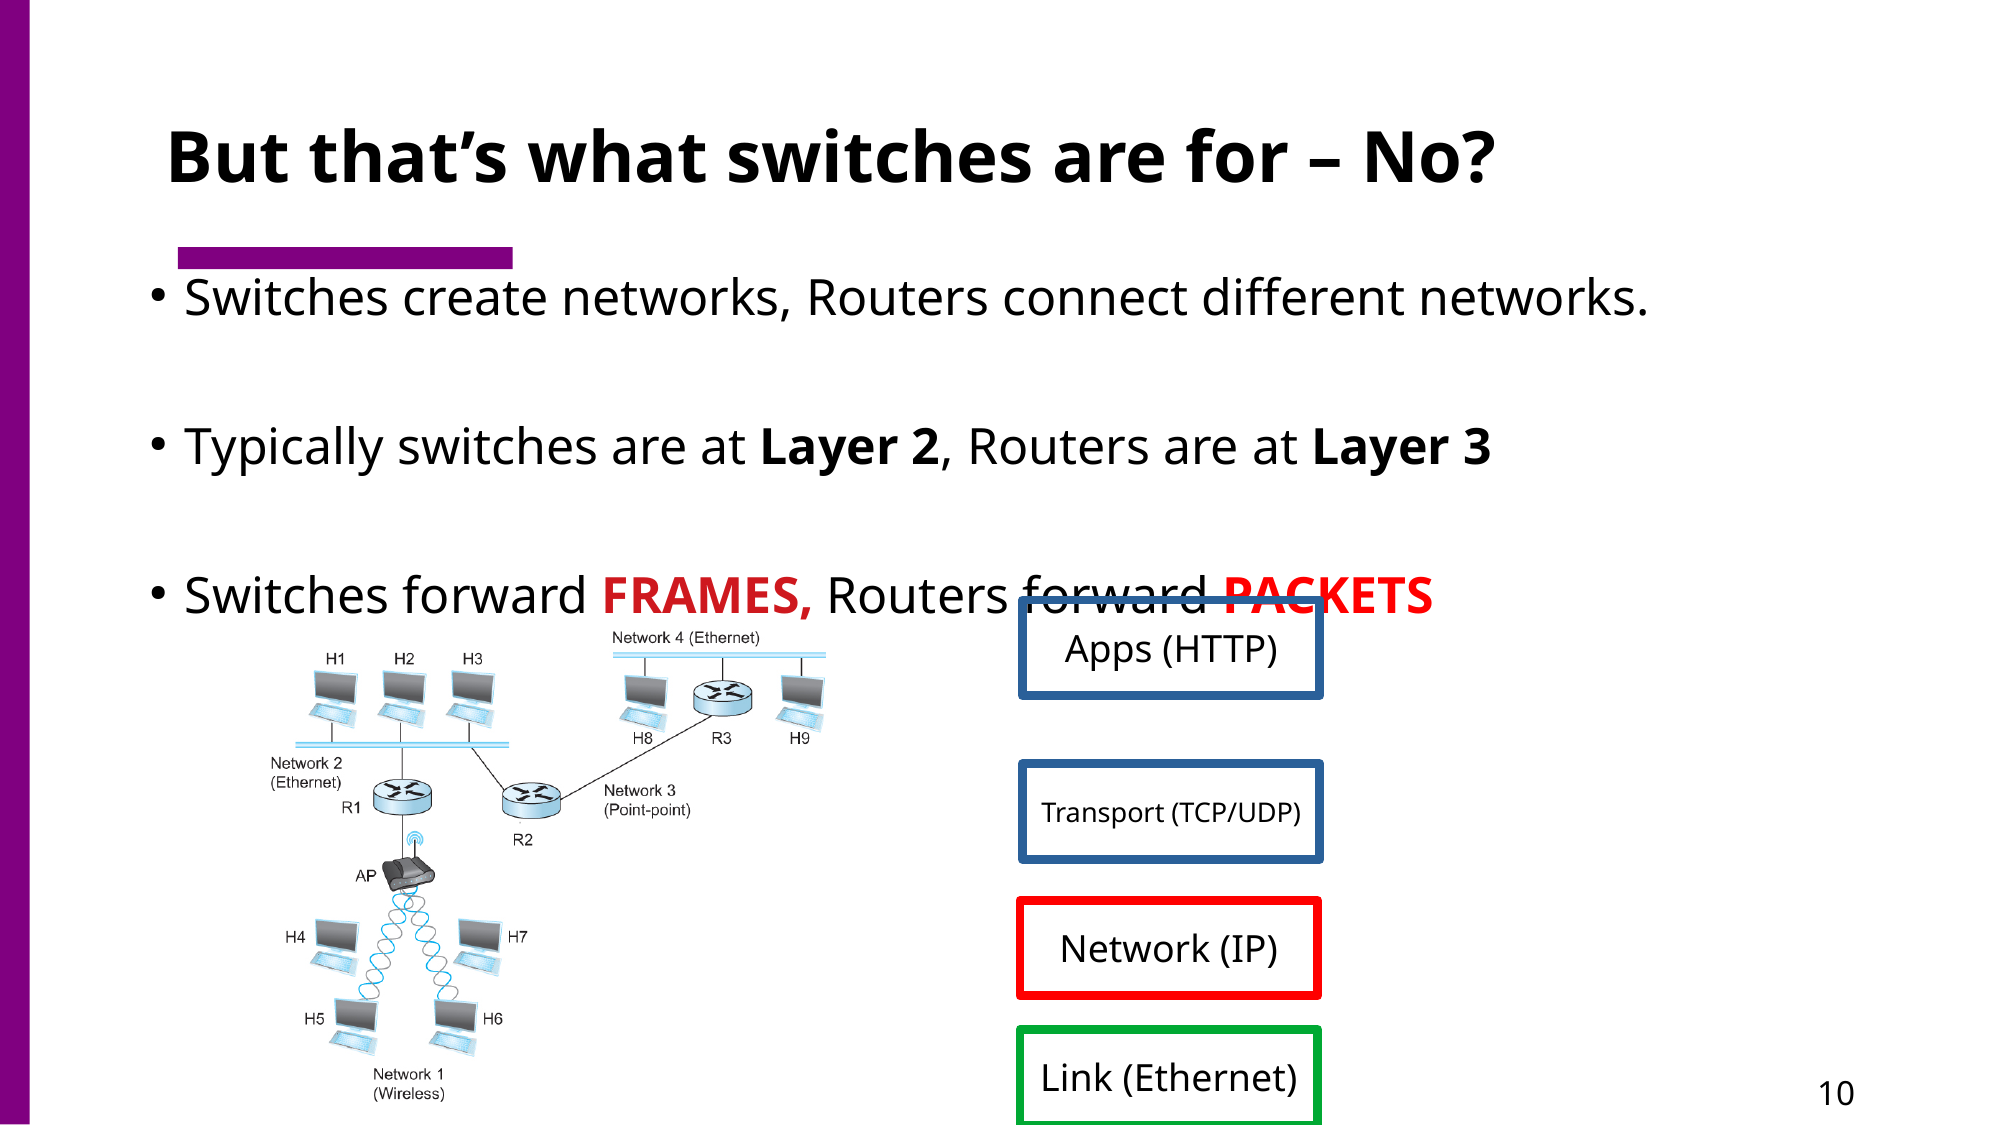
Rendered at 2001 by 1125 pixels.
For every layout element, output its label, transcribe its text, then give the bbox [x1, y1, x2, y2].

picture [270, 629, 826, 1102]
text_box Apps (HTTP) [1022, 600, 1320, 696]
text_box Network (IP) [1020, 900, 1318, 996]
text_box Transport (TCP/UDP) [1022, 763, 1320, 860]
text_box Switches create networks, Routers connect different networks. Typically switches are at Layer 2, Routers are at Layer 3 Switches forward FRAMES, Routers forward PACKETS [63, 254, 1921, 1087]
text_box But that’s what switches are for – No? [151, 0, 1849, 212]
text_box Link (Ethernet) [1020, 1029, 1318, 1125]
